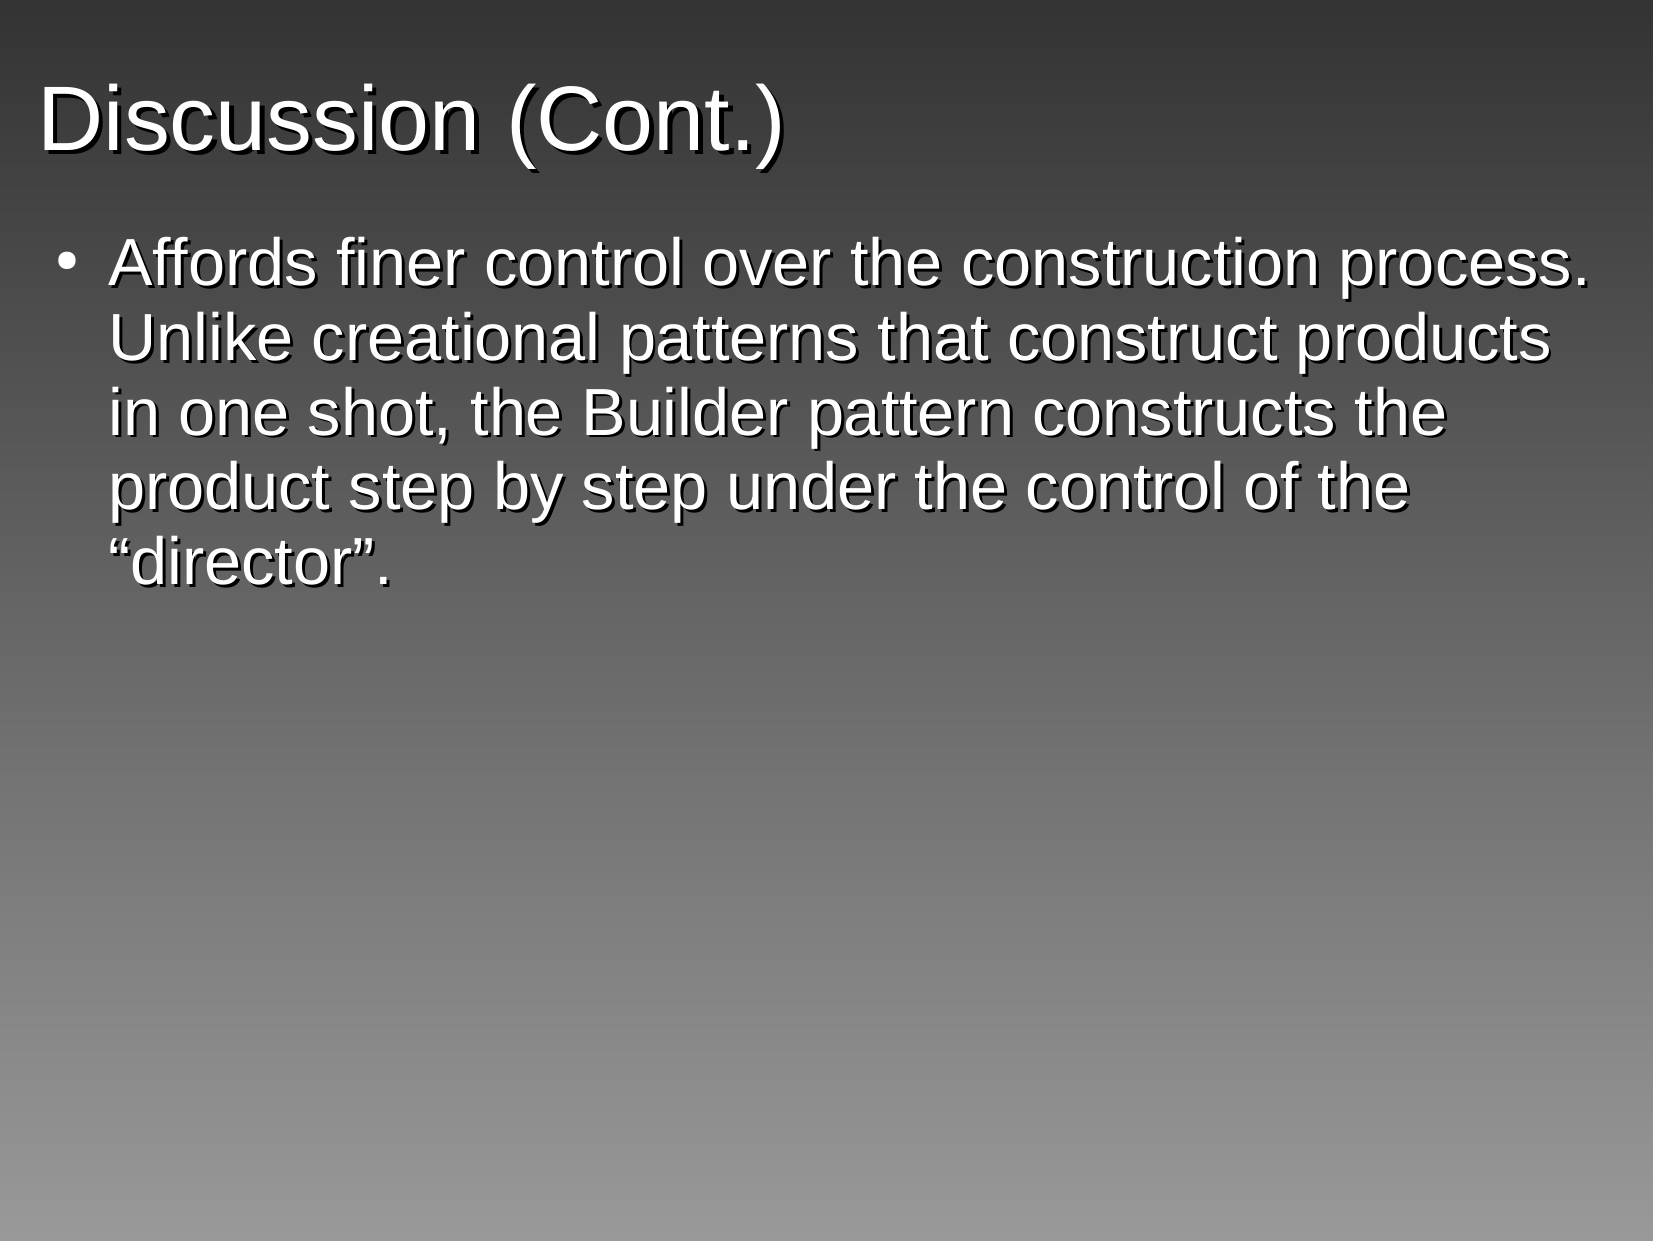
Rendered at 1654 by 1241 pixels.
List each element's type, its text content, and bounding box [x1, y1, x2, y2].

title Discussion (Cont.) [37, 49, 1613, 188]
list Affords finer control over the construction process. Unlike creational patterns that construct products in one shot, the Builder pattern constructs the product step by step under the control of the “director”. [37, 225, 1613, 1126]
